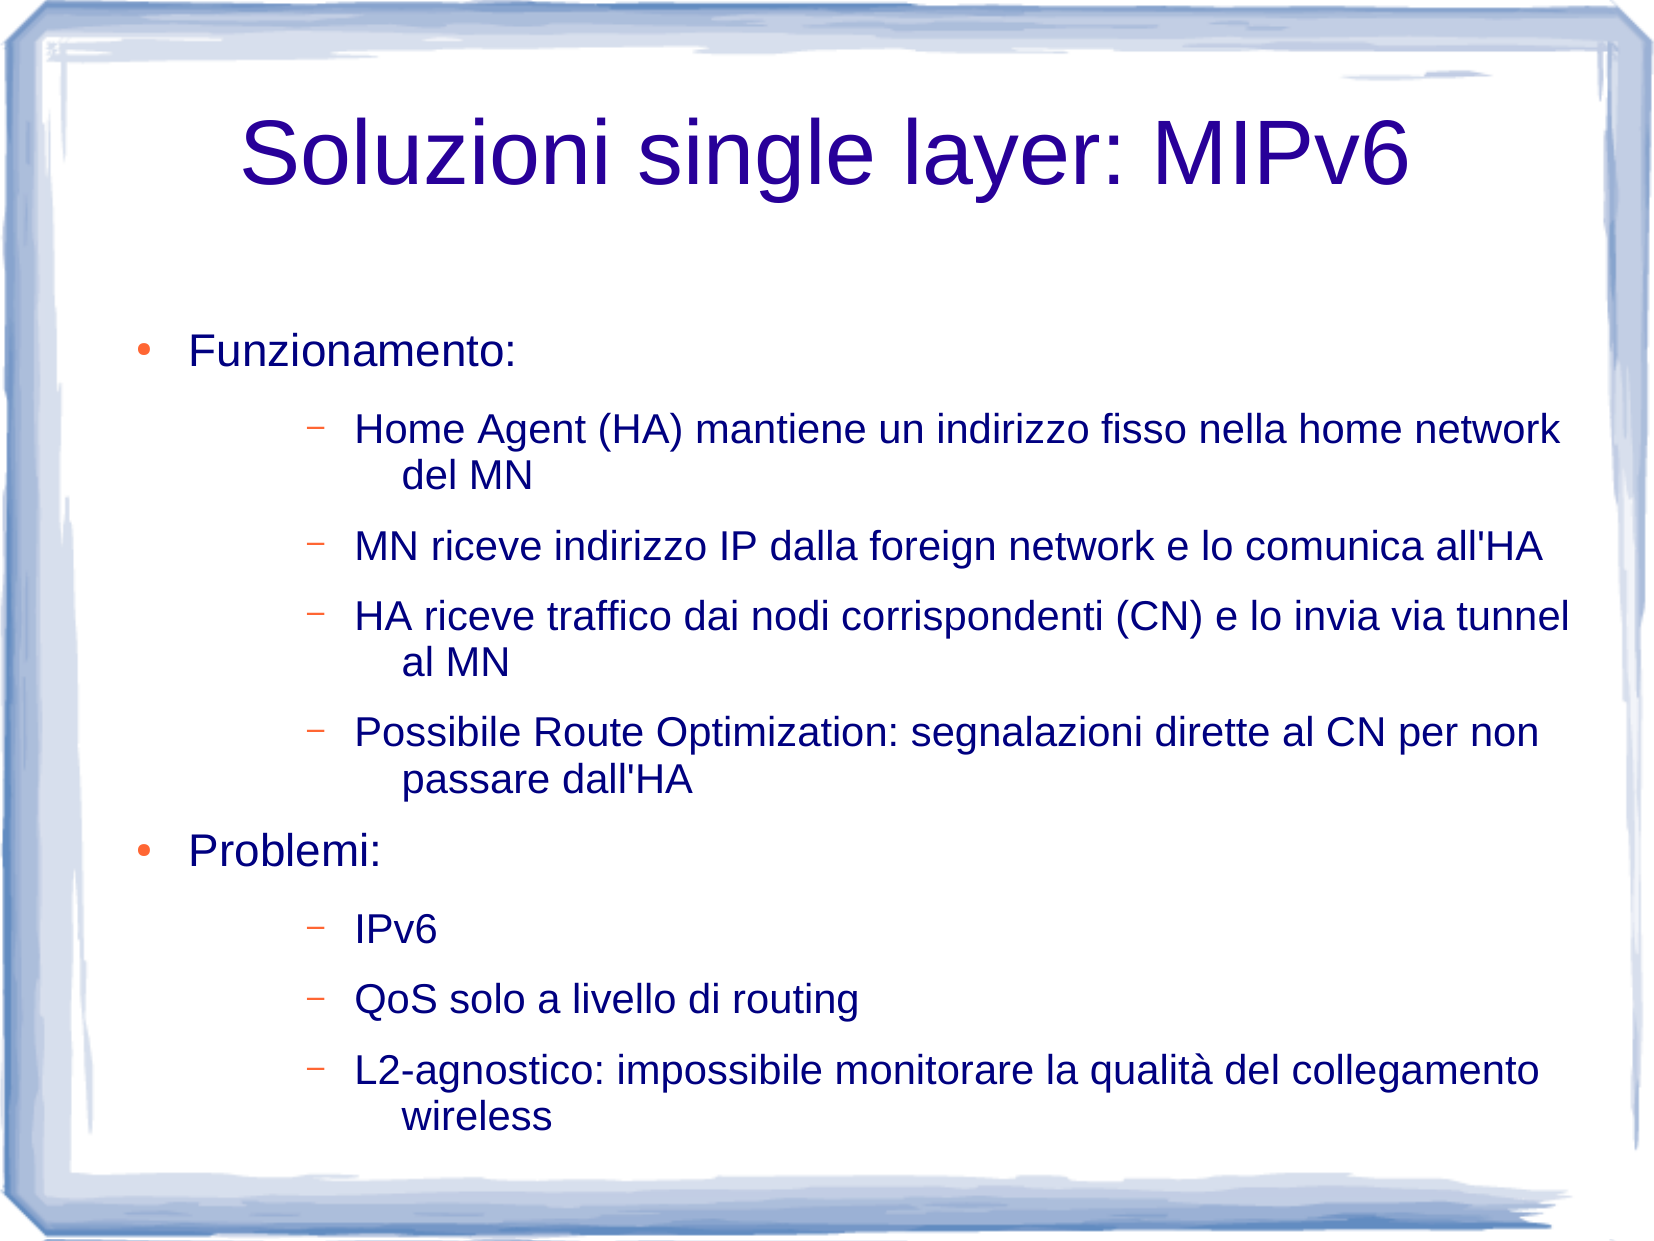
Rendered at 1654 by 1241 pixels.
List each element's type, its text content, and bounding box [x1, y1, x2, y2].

picture [0, 0, 1654, 1241]
title Soluzioni single layer: MIPv6 [82, 49, 1571, 257]
list Funzionamento: Home Agent (HA) mantiene un indirizzo fisso nella home network del MN MN riceve indirizzo IP dalla foreign network e lo comunica all'HA HA riceve traffico dai nodi corrispondenti (CN) e lo invia via tunnel al MN Possibile Route Optimization: segnalazioni dirette al CN per non passare dall'HA Problemi: IPv6 QoS solo a livello di routing L2-agnostico: impossibile monitorare la qualità del collegamento wireless [118, 324, 1571, 1143]
